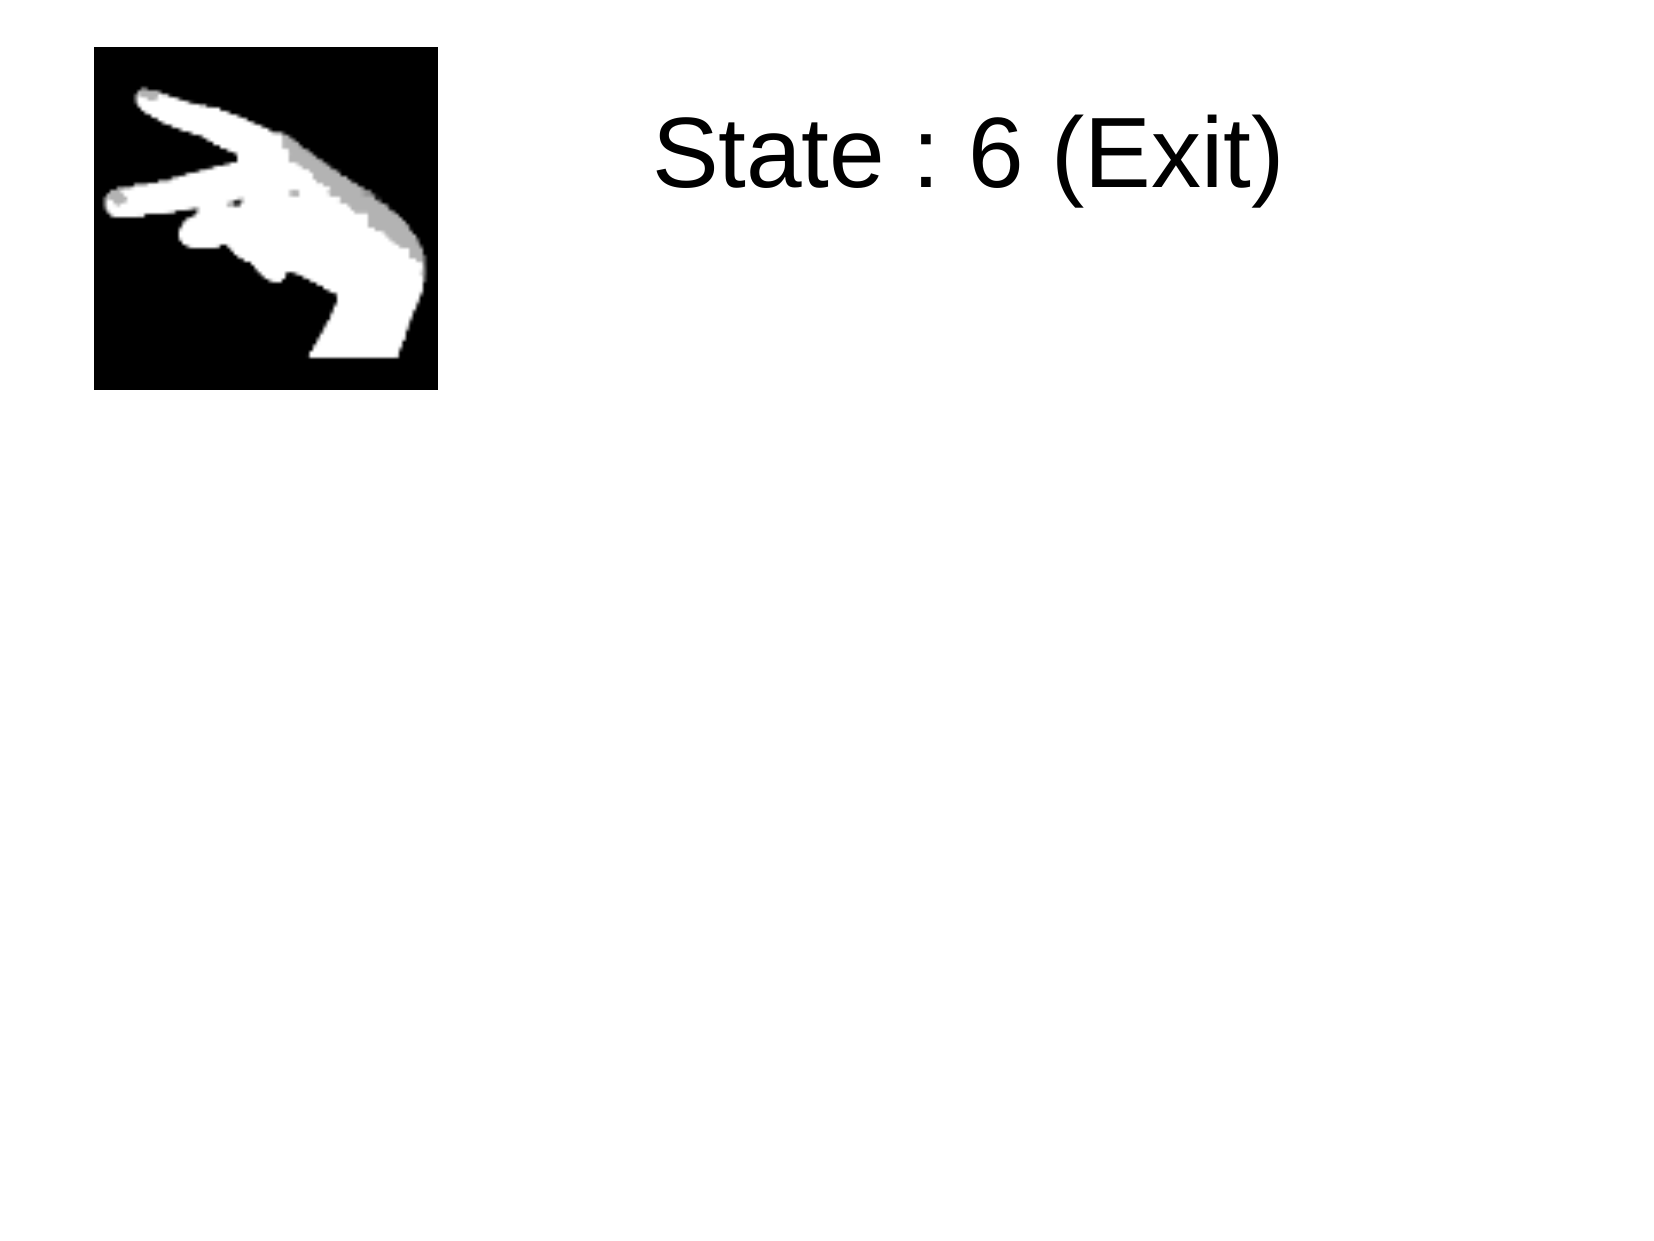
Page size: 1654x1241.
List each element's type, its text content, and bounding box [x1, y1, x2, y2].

title State : 6 (Exit) [438, 49, 1571, 257]
picture [94, 47, 438, 390]
